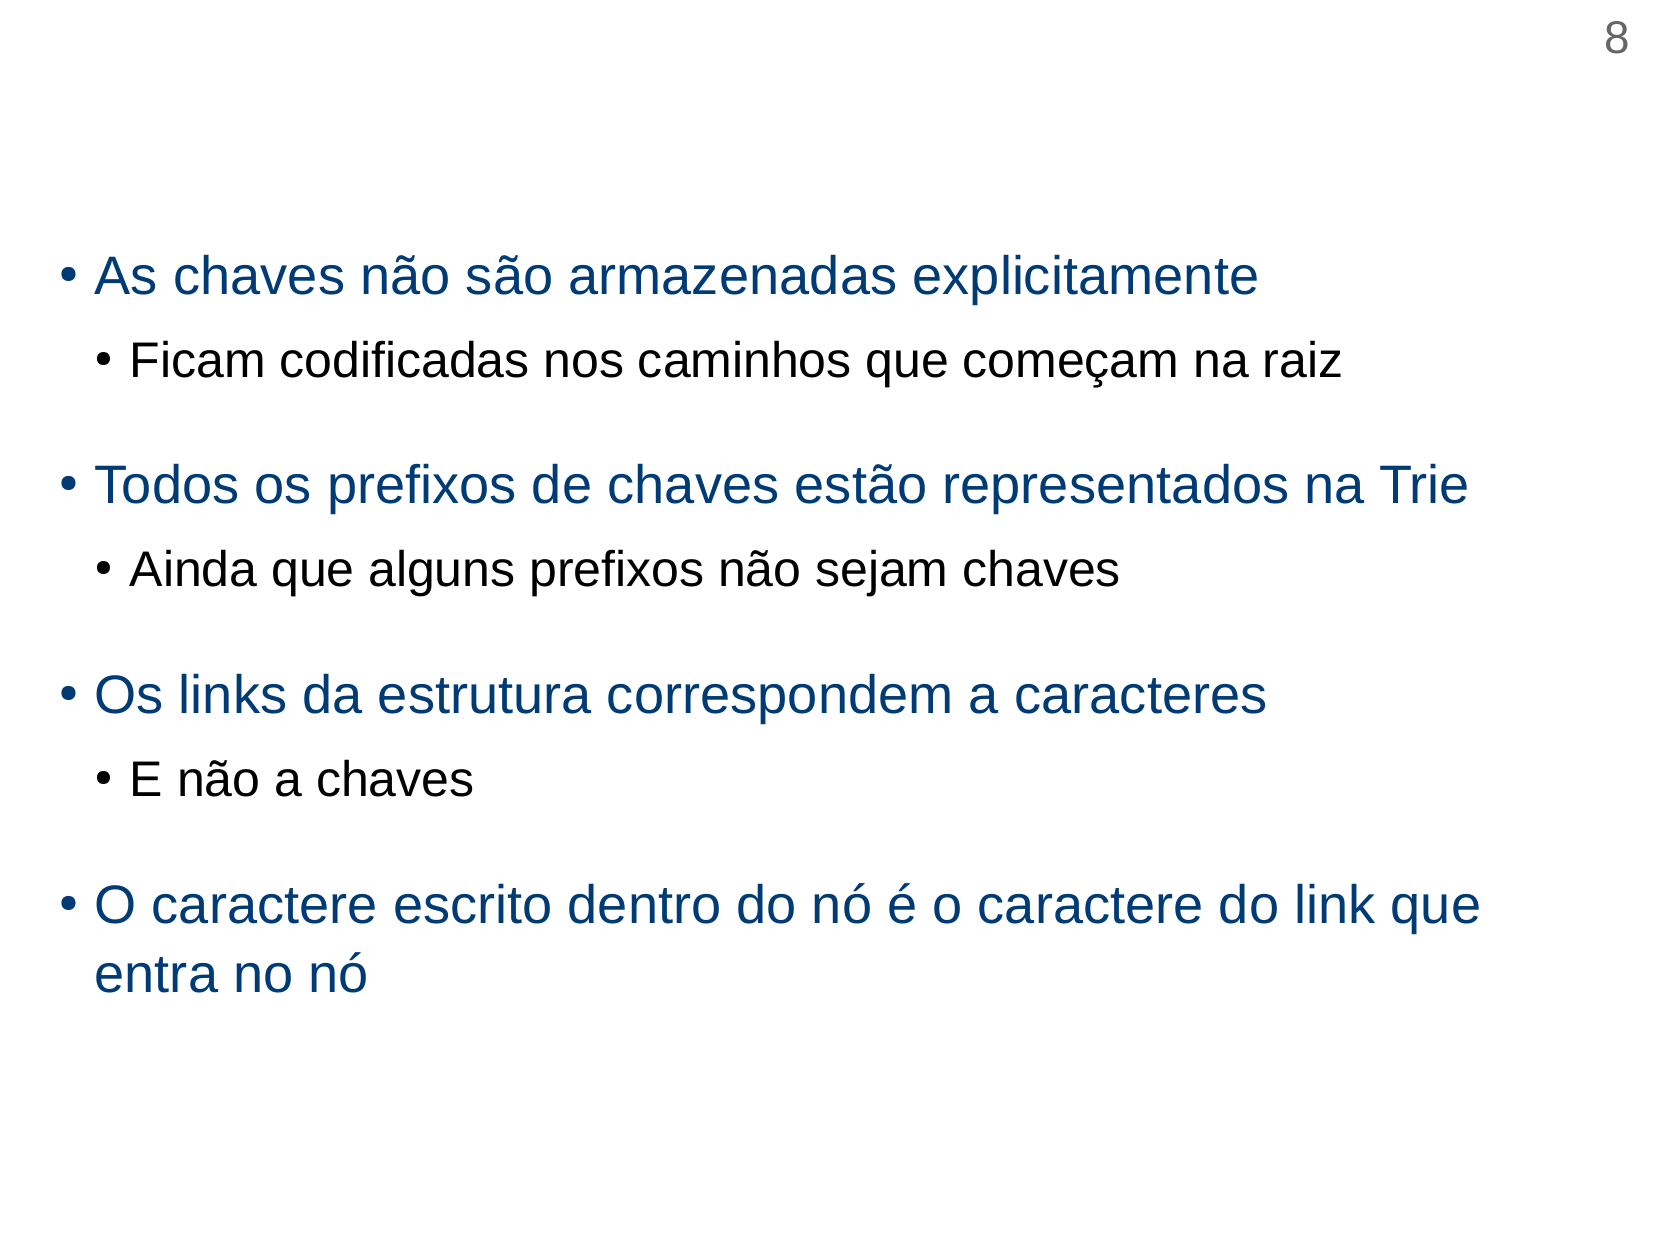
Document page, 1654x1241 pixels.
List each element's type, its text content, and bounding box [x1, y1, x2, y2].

list As chaves não são armazenadas explicitamente Ficam codificadas nos caminhos que começam na raiz Todos os prefixos de chaves estão representados na Trie Ainda que alguns prefixos não sejam chaves Os links da estrutura correspondem a caracteres E não a chaves O caractere escrito dentro do nó é o caractere do link que entra no nó [59, 236, 1595, 1211]
